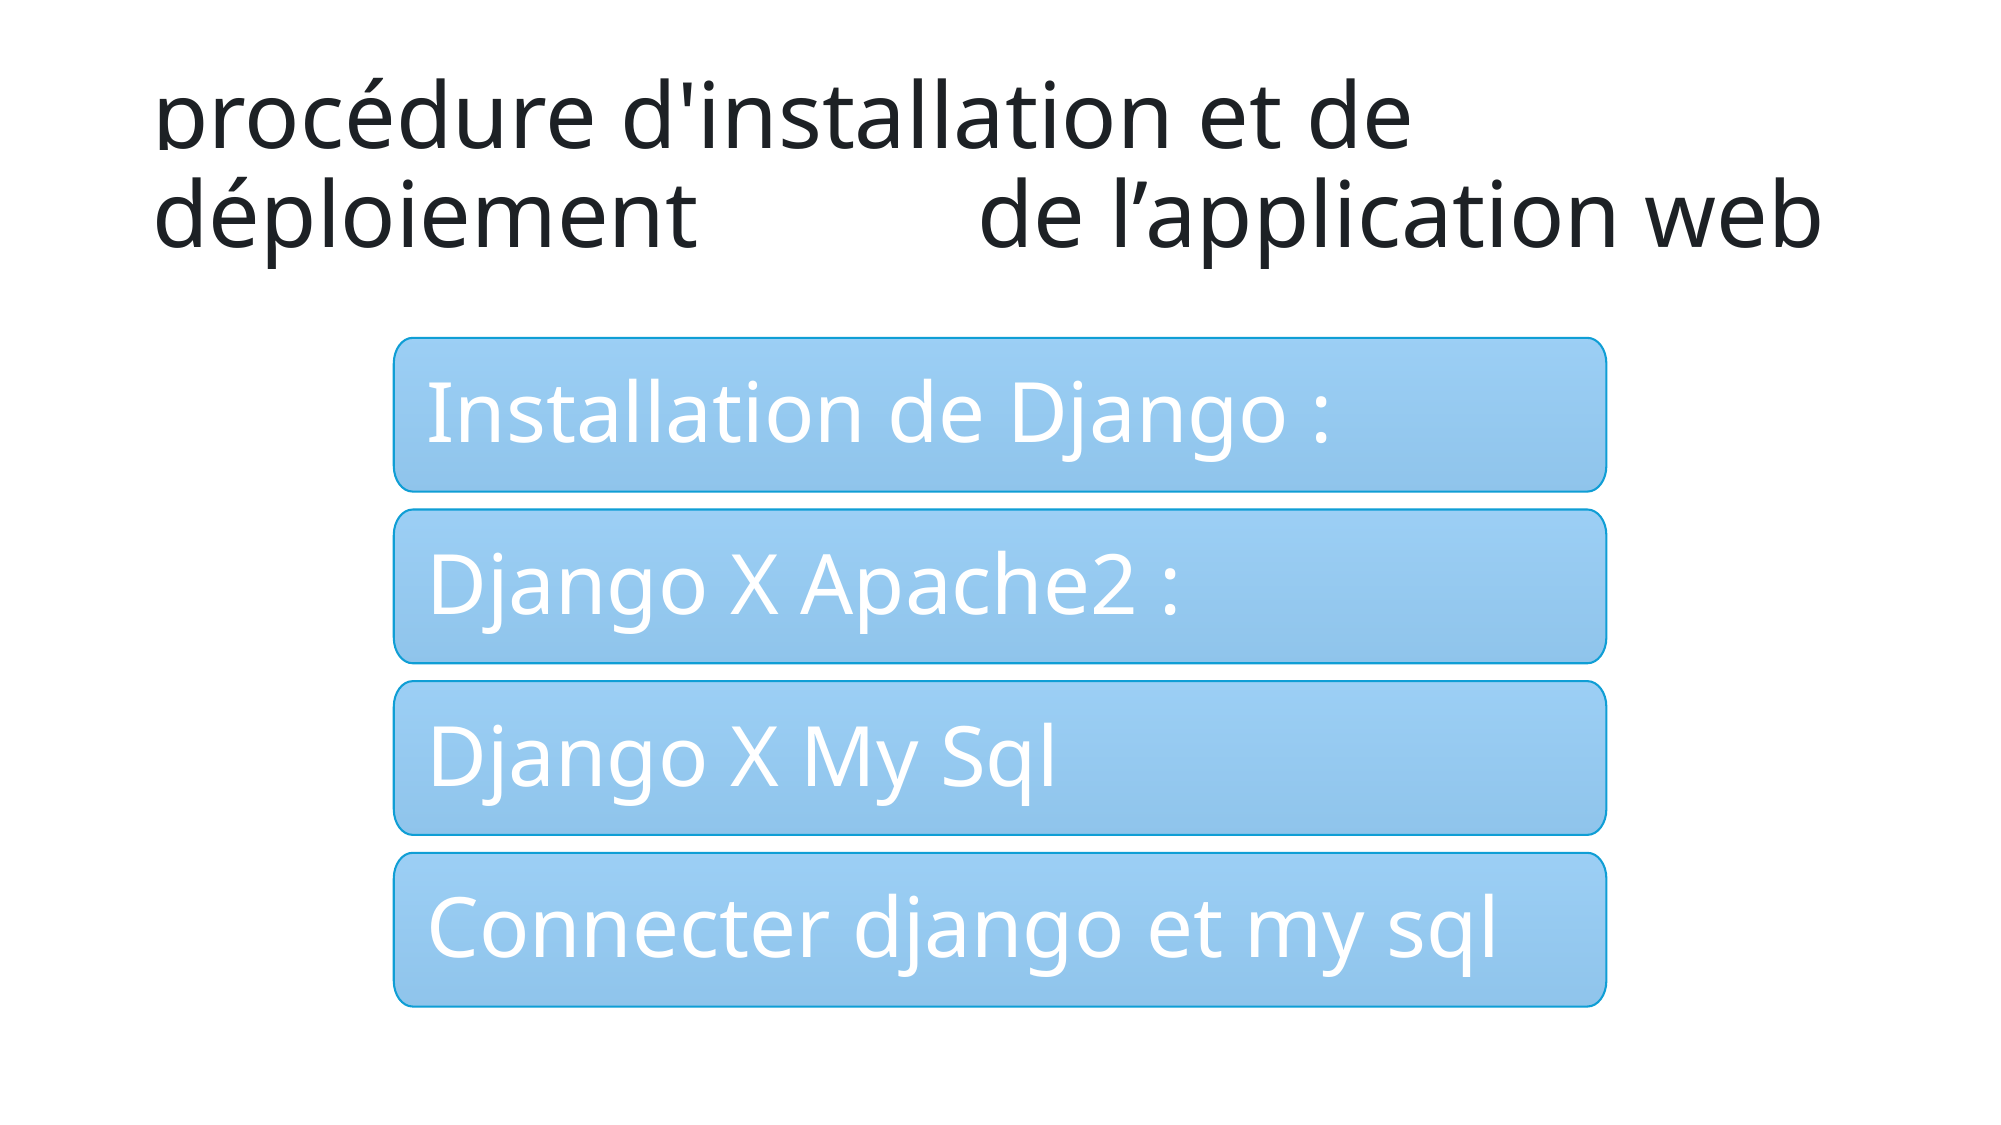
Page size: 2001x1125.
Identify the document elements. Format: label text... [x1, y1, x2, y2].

text_box Django X My Sql [393, 681, 1607, 835]
title procédure d'installation et de déploiement de l’application web [137, 59, 1863, 278]
text_box Django X Apache2 : [393, 509, 1607, 664]
text_box Connecter django et my sql [393, 852, 1607, 1007]
text_box Installation de Django : [393, 337, 1607, 492]
